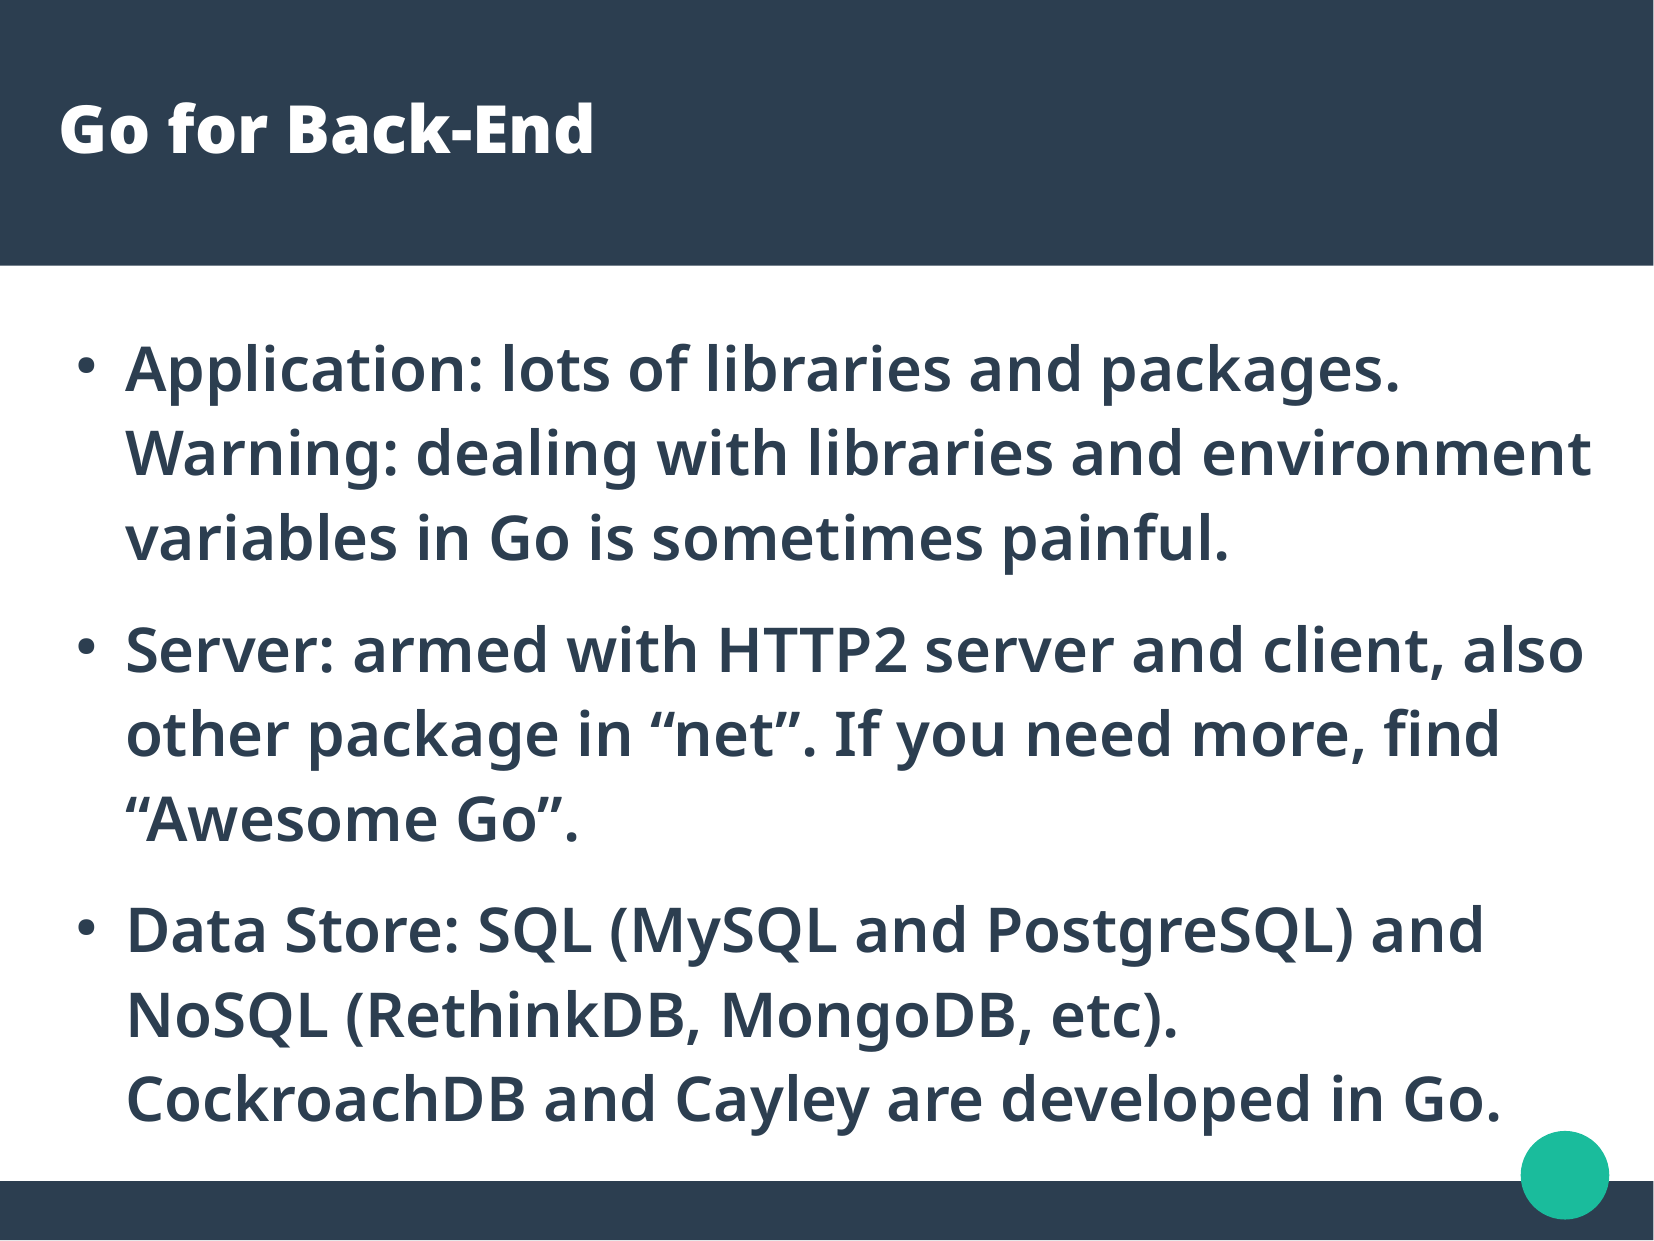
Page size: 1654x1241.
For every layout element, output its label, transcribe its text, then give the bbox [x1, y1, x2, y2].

title Go for Back-End [59, 49, 1595, 207]
list Application: lots of libraries and packages. Warning: dealing with libraries and environment variables in Go is sometimes painful. Server: armed with HTTP2 server and client, also other package in “net”. If you need more, find “Awesome Go”. Data Store: SQL (MySQL and PostgreSQL) and NoSQL (RethinkDB, MongoDB, etc). CockroachDB and Cayley are developed in Go. [59, 324, 1595, 1152]
